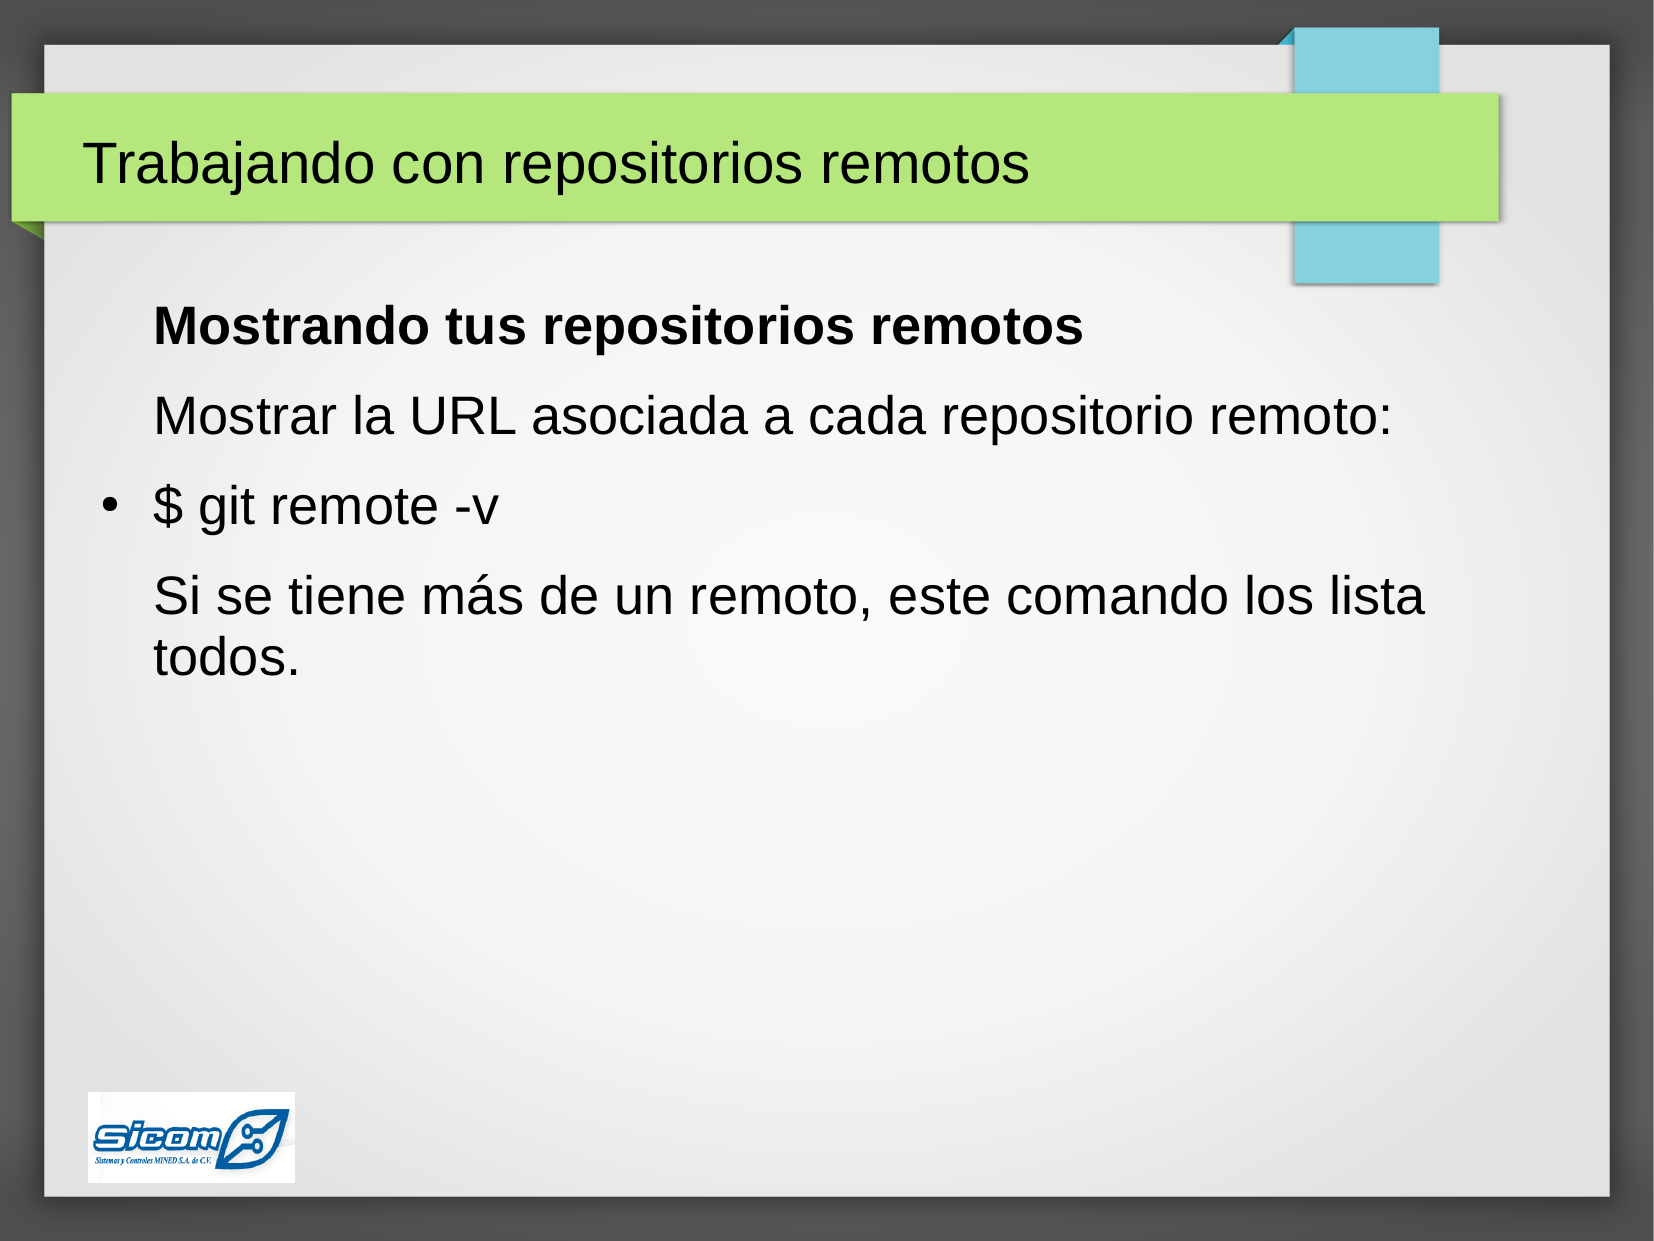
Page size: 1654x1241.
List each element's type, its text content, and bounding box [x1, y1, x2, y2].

list Mostrando tus repositorios remotos Mostrar la URL asociada a cada repositorio remoto: $ git remote -v Si se tiene más de un remoto, este comando los lista todos. [82, 295, 1571, 1015]
title Trabajando con repositorios remotos [82, 88, 1506, 238]
picture [0, 0, 1654, 1241]
